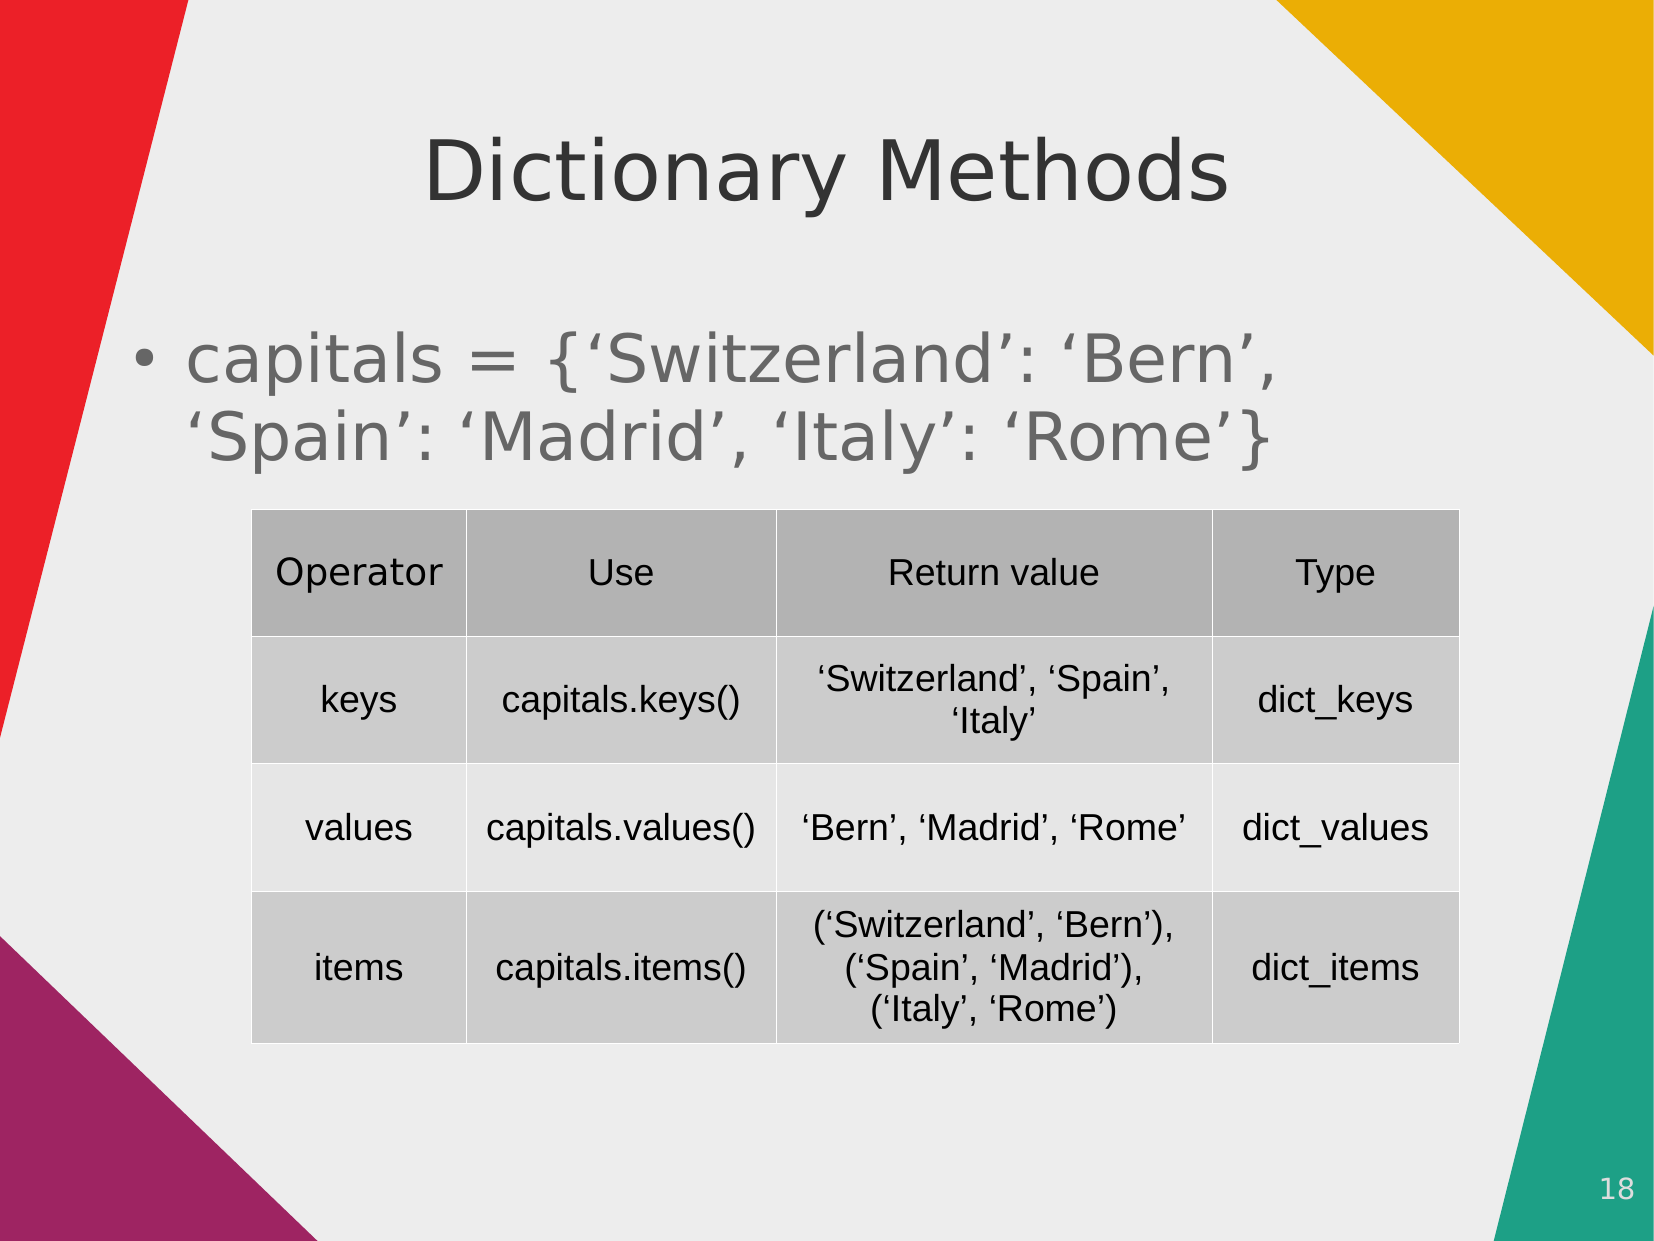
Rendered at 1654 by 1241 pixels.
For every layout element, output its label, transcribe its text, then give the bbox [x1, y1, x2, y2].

table_cell capitals.items() [467, 892, 776, 1043]
table_cell capitals.keys() [467, 637, 776, 763]
table_cell capitals.values() [467, 764, 776, 891]
table_cell values [252, 764, 466, 891]
table_cell dict_items [1213, 892, 1459, 1043]
table_cell dict_values [1213, 764, 1459, 891]
list capitals = {‘Switzerland’: ‘Bern’, ‘Spain’: ‘Madrid’, ‘Italy’: ‘Rome’} [114, 320, 1539, 1014]
table_cell ‘Switzerland’, ‘Spain’, ‘Italy’ [777, 637, 1212, 763]
table_header Use [467, 510, 776, 636]
table_cell (‘Switzerland’, ‘Bern’), (‘Spain’, ‘Madrid’), (‘Italy’, ‘Rome’) [777, 892, 1212, 1043]
table_header Operator [252, 510, 466, 636]
table_cell keys [252, 637, 466, 763]
title Dictionary Methods [114, 73, 1539, 271]
table_cell items [252, 892, 466, 1043]
table_header Return value [777, 510, 1212, 636]
table_header Type [1213, 510, 1459, 636]
table_cell dict_keys [1213, 637, 1459, 763]
table_cell ‘Bern’, ‘Madrid’, ‘Rome’ [777, 764, 1212, 891]
